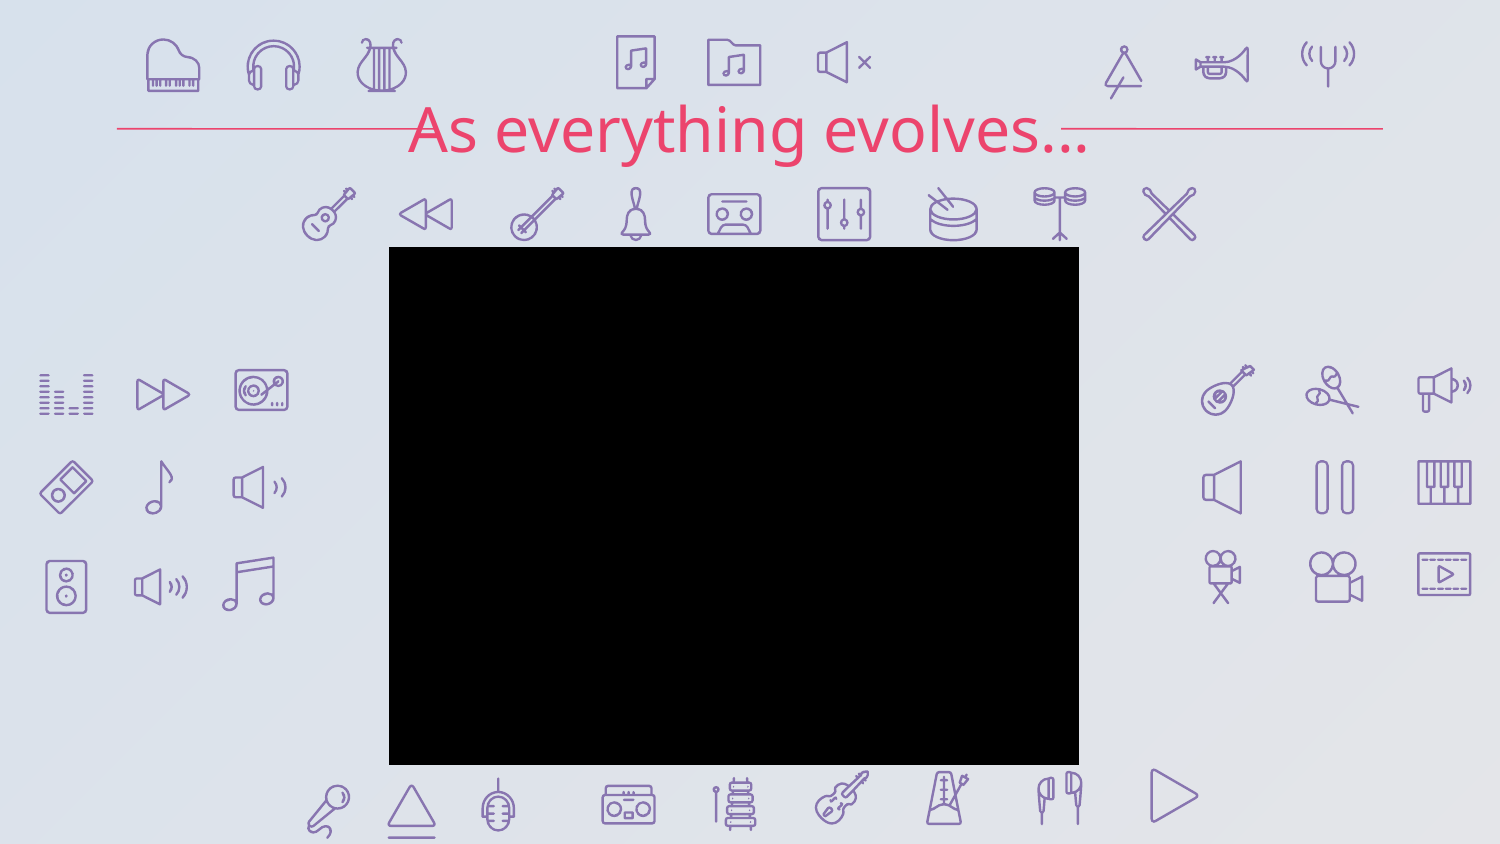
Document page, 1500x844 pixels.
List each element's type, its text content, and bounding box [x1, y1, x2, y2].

text_box [1417, 460, 1472, 505]
text_box [858, 55, 872, 69]
text_box [181, 575, 188, 599]
text_box [481, 777, 516, 832]
text_box [280, 477, 287, 498]
text_box [707, 193, 762, 236]
text_box [398, 198, 453, 231]
text_box [136, 378, 191, 411]
text_box [1065, 770, 1083, 826]
text_box [712, 785, 720, 823]
text_box [1204, 549, 1242, 605]
text_box [356, 37, 408, 93]
text_box [620, 186, 652, 242]
text_box [817, 186, 872, 242]
text_box [168, 580, 173, 593]
text_box [39, 460, 94, 515]
text_box [927, 187, 978, 242]
text_box [724, 776, 757, 832]
text_box [1343, 45, 1349, 63]
title As everything evolves... [116, 88, 1383, 167]
text_box [1308, 45, 1314, 63]
text_box [1305, 365, 1360, 415]
text_box [1202, 460, 1242, 515]
text_box [1315, 460, 1329, 515]
text_box [146, 38, 201, 93]
text_box [926, 770, 970, 826]
text_box [246, 39, 301, 91]
text_box [234, 368, 289, 412]
text_box [133, 568, 162, 606]
text_box [1300, 41, 1308, 67]
text_box [1033, 187, 1087, 242]
text_box [145, 460, 174, 515]
text_box [1200, 364, 1256, 416]
text_box [616, 35, 656, 90]
text_box [1462, 376, 1472, 395]
text_box [1142, 186, 1197, 242]
text_box [1340, 460, 1355, 515]
text_box [1037, 776, 1055, 826]
text_box [1150, 768, 1199, 823]
text_box [232, 465, 265, 509]
text_box [1319, 45, 1337, 88]
text_box [387, 784, 436, 828]
text_box [1417, 552, 1472, 597]
text_box [175, 578, 181, 596]
text_box [1194, 46, 1249, 83]
text_box [1417, 367, 1460, 413]
picture [389, 247, 1079, 765]
text_box [301, 186, 357, 242]
text_box [510, 186, 565, 242]
text_box [1309, 551, 1364, 603]
text_box [273, 480, 278, 495]
text_box [601, 784, 656, 825]
text_box [1104, 45, 1143, 100]
text_box [816, 41, 849, 84]
text_box [1348, 41, 1356, 67]
text_box [222, 556, 275, 612]
text_box [307, 784, 351, 839]
text_box [707, 38, 762, 87]
text_box [45, 559, 88, 615]
text_box [814, 770, 869, 825]
